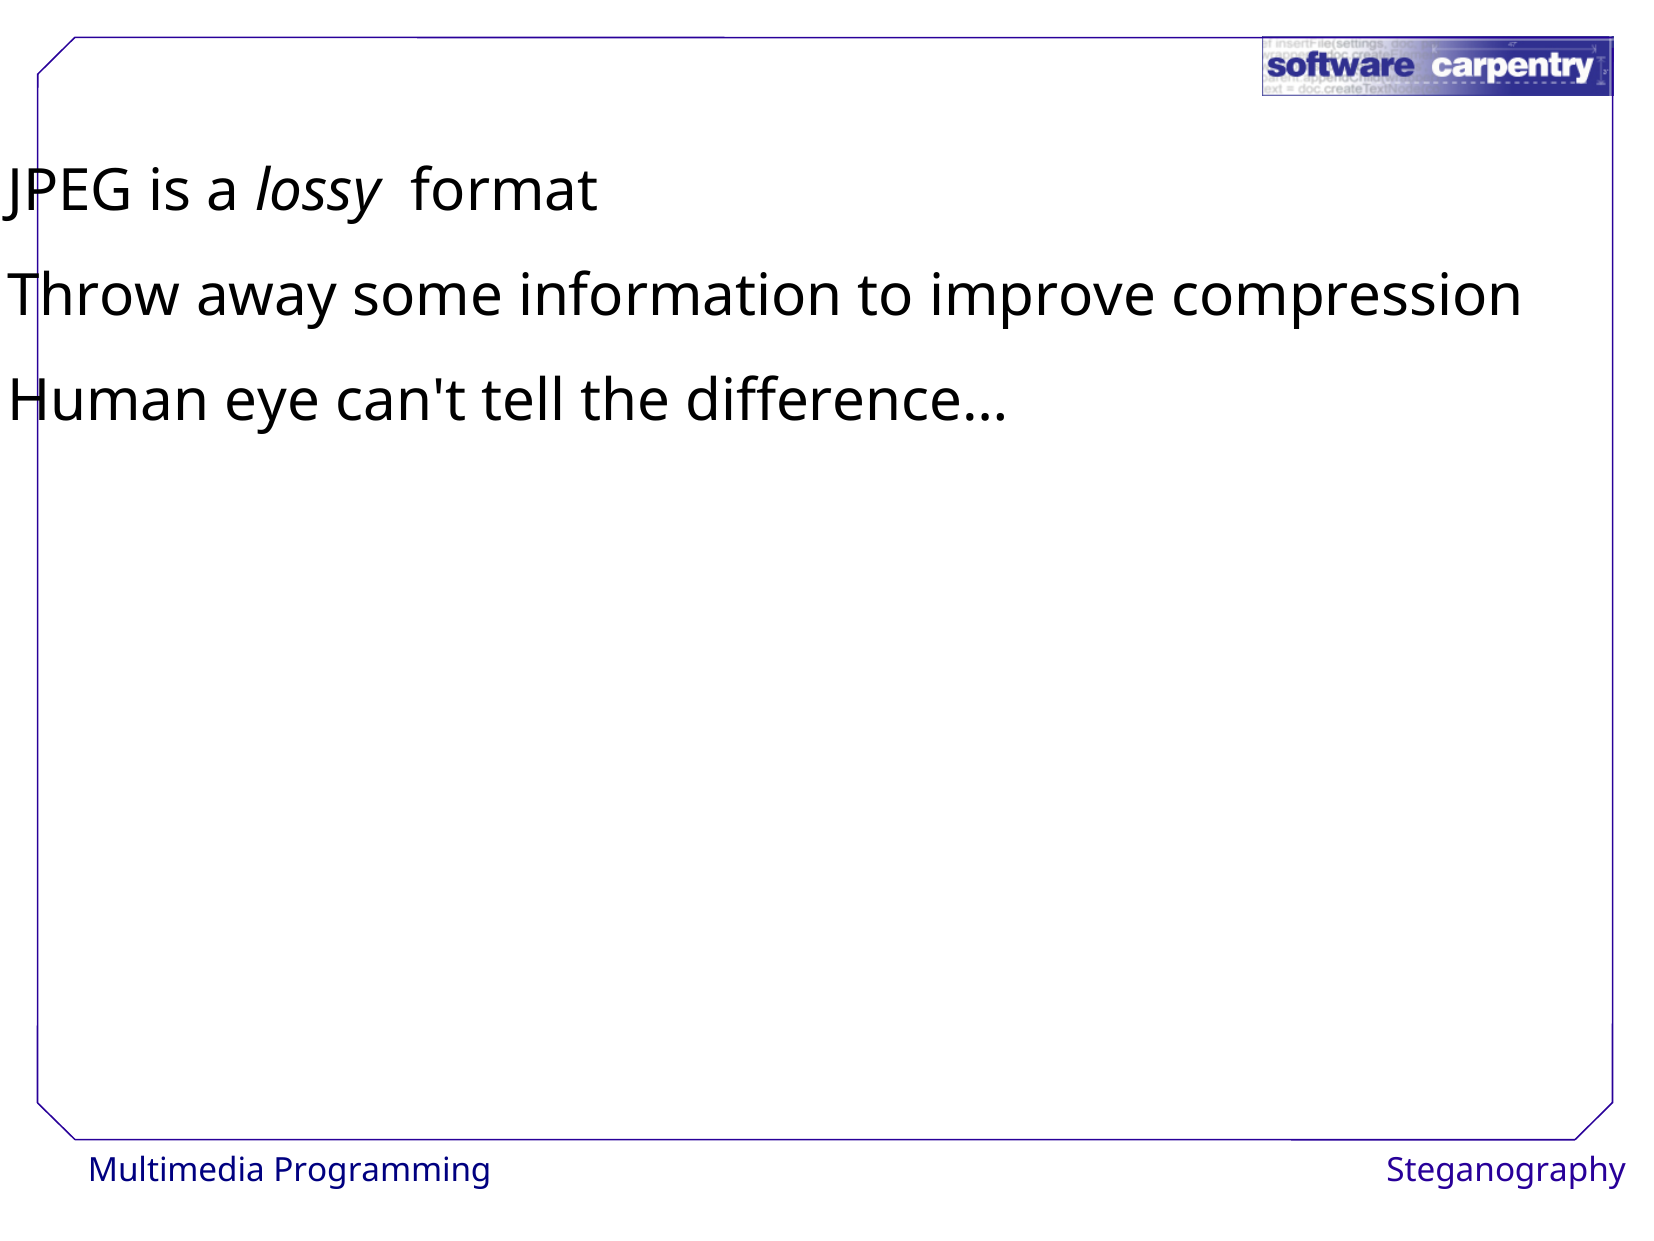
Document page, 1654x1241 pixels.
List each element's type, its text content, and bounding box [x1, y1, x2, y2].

picture [1262, 36, 1614, 96]
text_box JPEG is a lossy format Throw away some information to improve compression Human eye can't tell the difference… [0, 109, 1654, 440]
